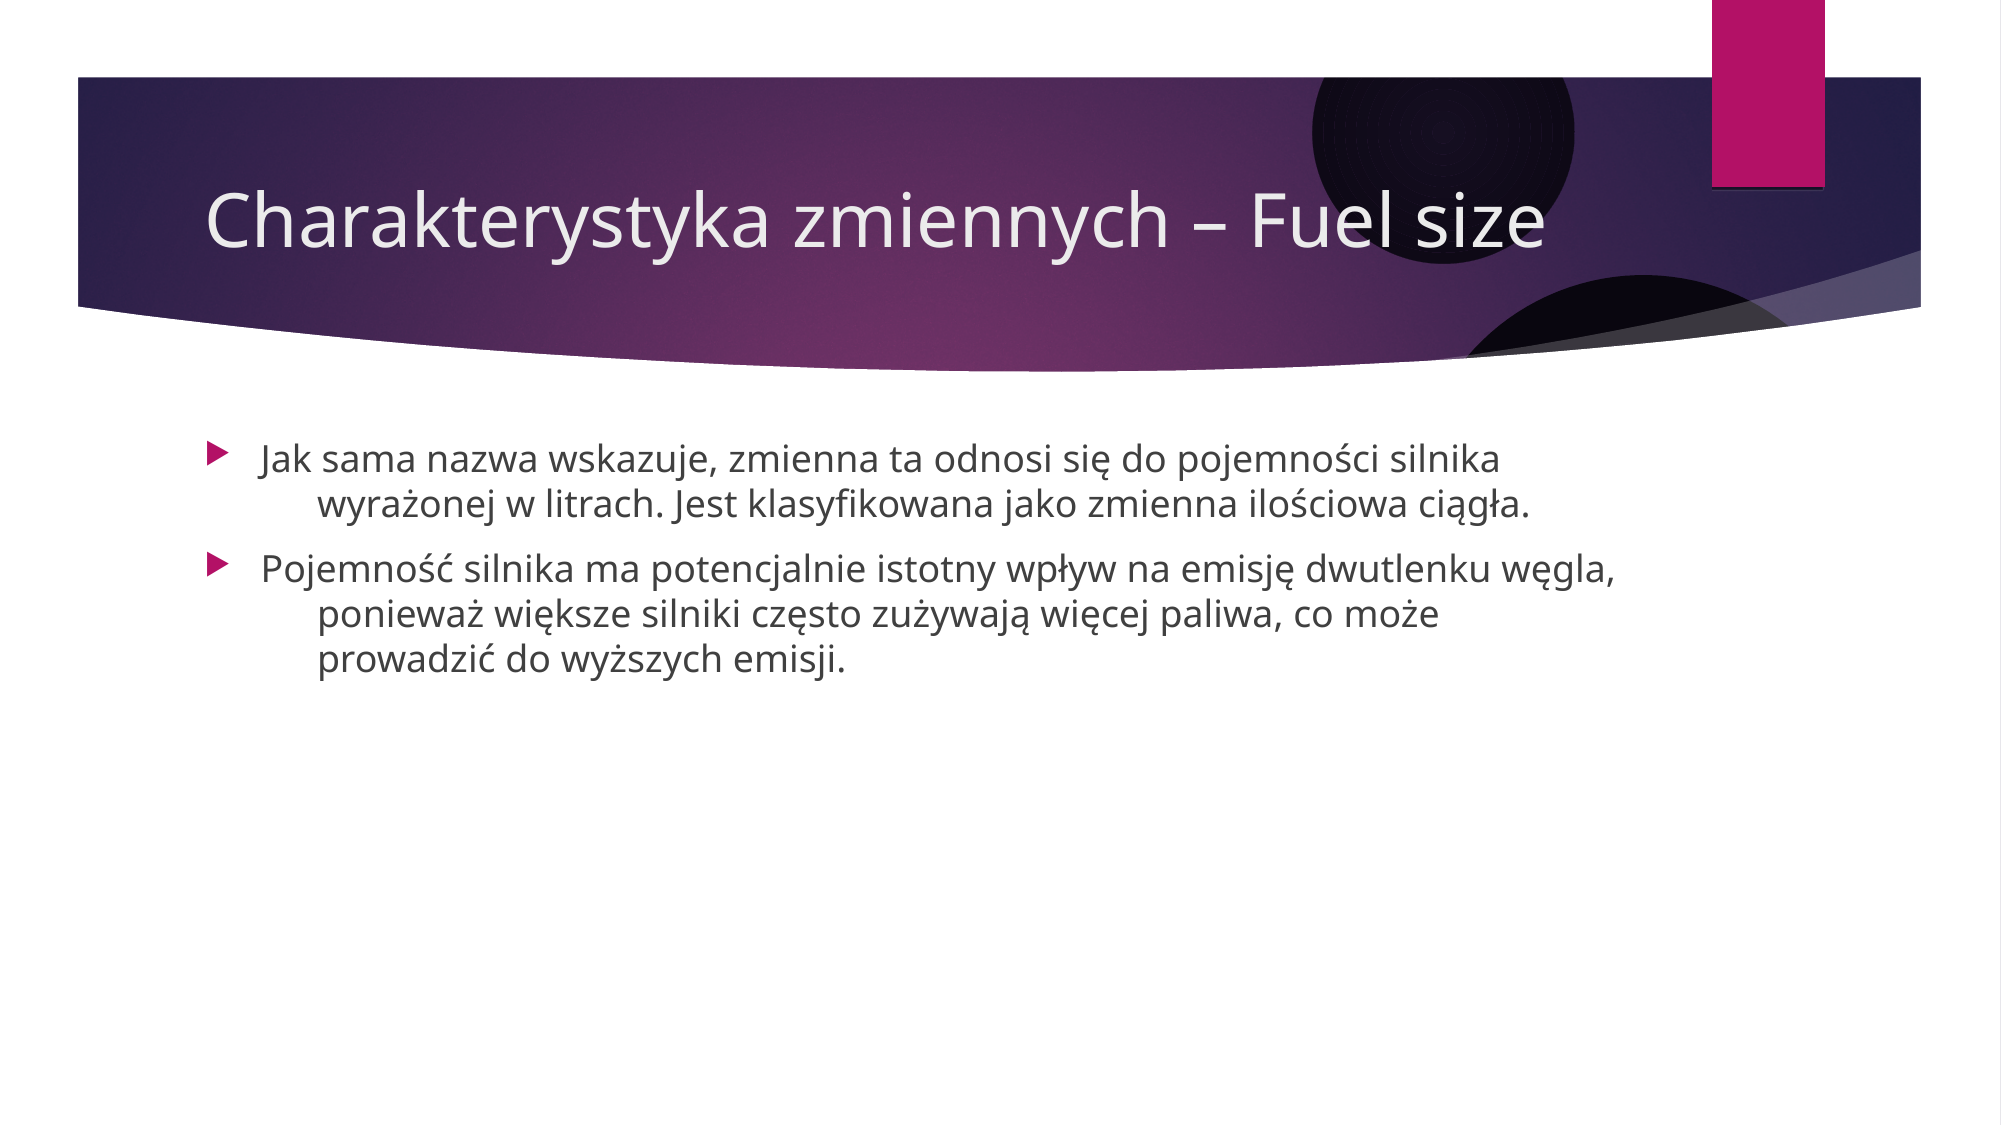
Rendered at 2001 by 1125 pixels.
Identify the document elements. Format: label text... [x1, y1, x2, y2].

title Charakterystyka zmiennych – Fuel size [189, 159, 1627, 276]
list Jak sama nazwa wskazuje, zmienna ta odnosi się do pojemności silnika wyrażonej w litrach. Jest klasyfikowana jako zmienna ilościowa ciągła. Pojemność silnika ma potencjalnie istotny wpływ na emisję dwutlenku węgla, ponieważ większe silniki często zużywają więcej paliwa, co może prowadzić do wyższych emisji. [189, 427, 1638, 988]
